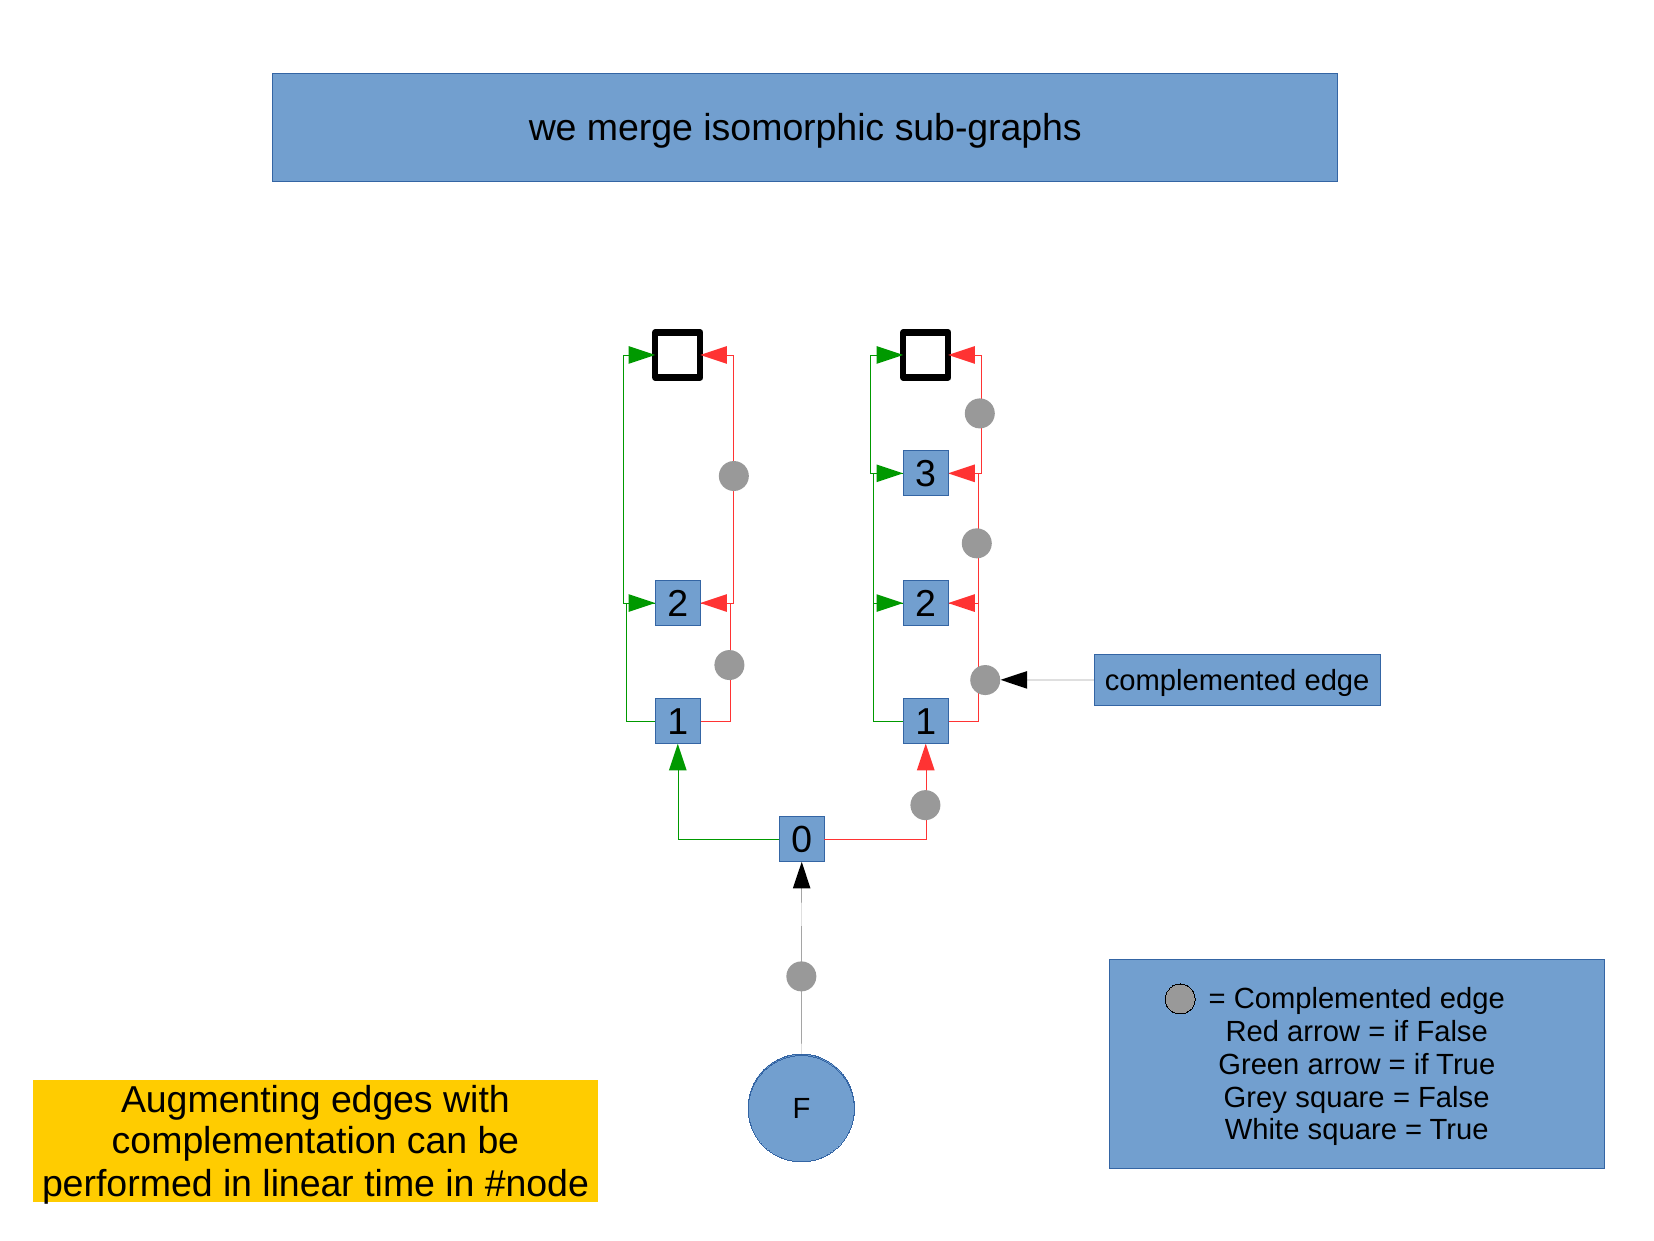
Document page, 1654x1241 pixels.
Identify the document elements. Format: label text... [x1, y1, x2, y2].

text_box [910, 790, 941, 821]
text_box [655, 332, 701, 378]
text_box [961, 528, 992, 559]
text_box [964, 398, 995, 429]
text_box F [748, 1055, 855, 1162]
text_box Augmenting edges with complementation can be performed in linear time in #node [33, 1080, 598, 1202]
text_box 0 [779, 816, 825, 862]
text_box [786, 961, 817, 992]
text_box [714, 650, 745, 681]
text_box 3 [903, 450, 949, 496]
text_box [718, 460, 749, 492]
text_box 2 [655, 580, 701, 626]
text_box 1 [903, 698, 949, 744]
text_box = Complemented edge Red arrow = if False Green arrow = if True Grey square = False White square = True [1109, 959, 1605, 1169]
text_box [1165, 983, 1196, 1014]
text_box [903, 332, 949, 378]
text_box we merge isomorphic sub-graphs [272, 73, 1338, 182]
text_box 1 [655, 698, 701, 744]
text_box 2 [903, 580, 949, 626]
text_box [970, 665, 1001, 696]
text_box complemented edge [1094, 654, 1381, 706]
